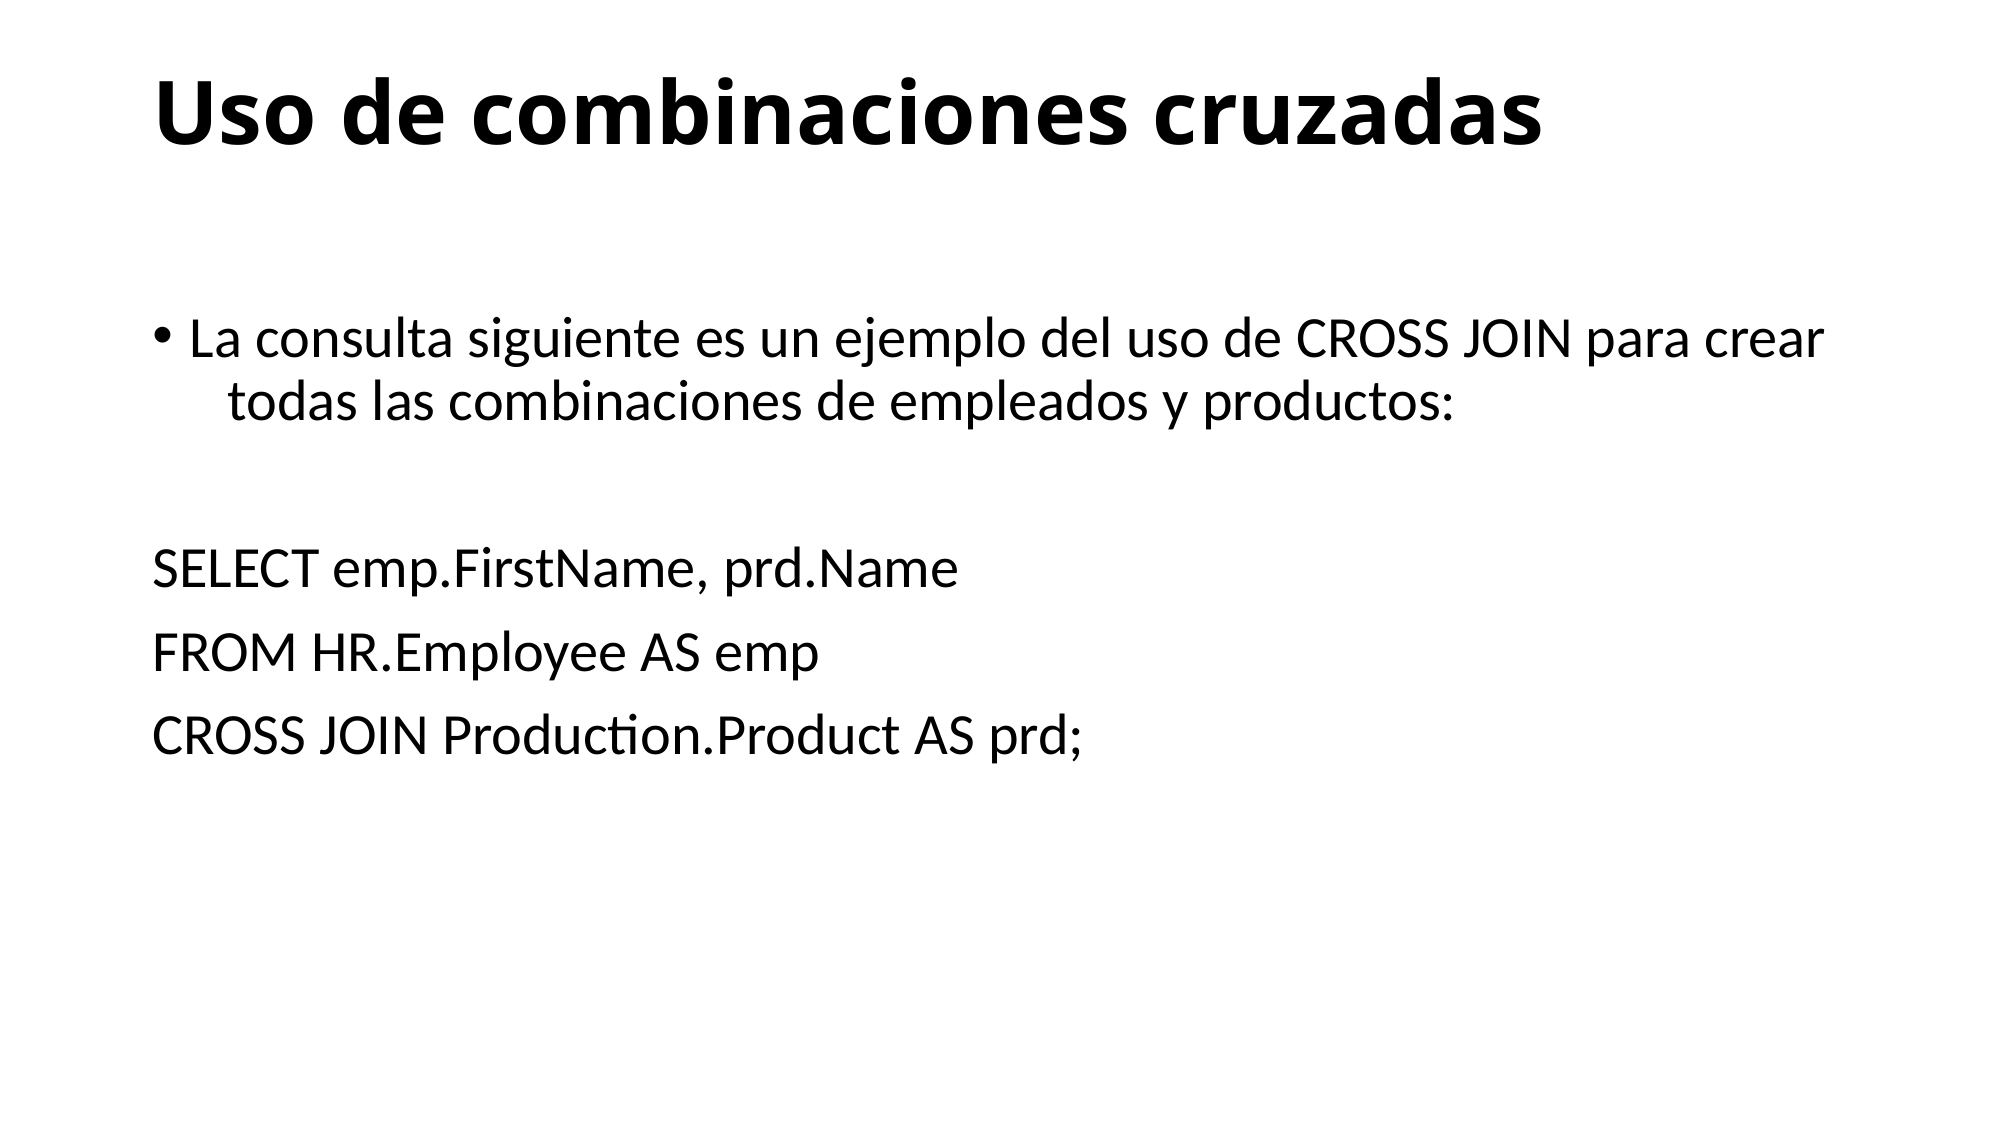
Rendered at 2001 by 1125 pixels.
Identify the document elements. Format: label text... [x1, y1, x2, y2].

list La consulta siguiente es un ejemplo del uso de CROSS JOIN para crear todas las combinaciones de empleados y productos: SELECT emp.FirstName, prd.Name FROM HR.Employee AS emp CROSS JOIN Production.Product AS prd; [137, 299, 1863, 1014]
title Uso de combinaciones cruzadas [137, 59, 1863, 278]
